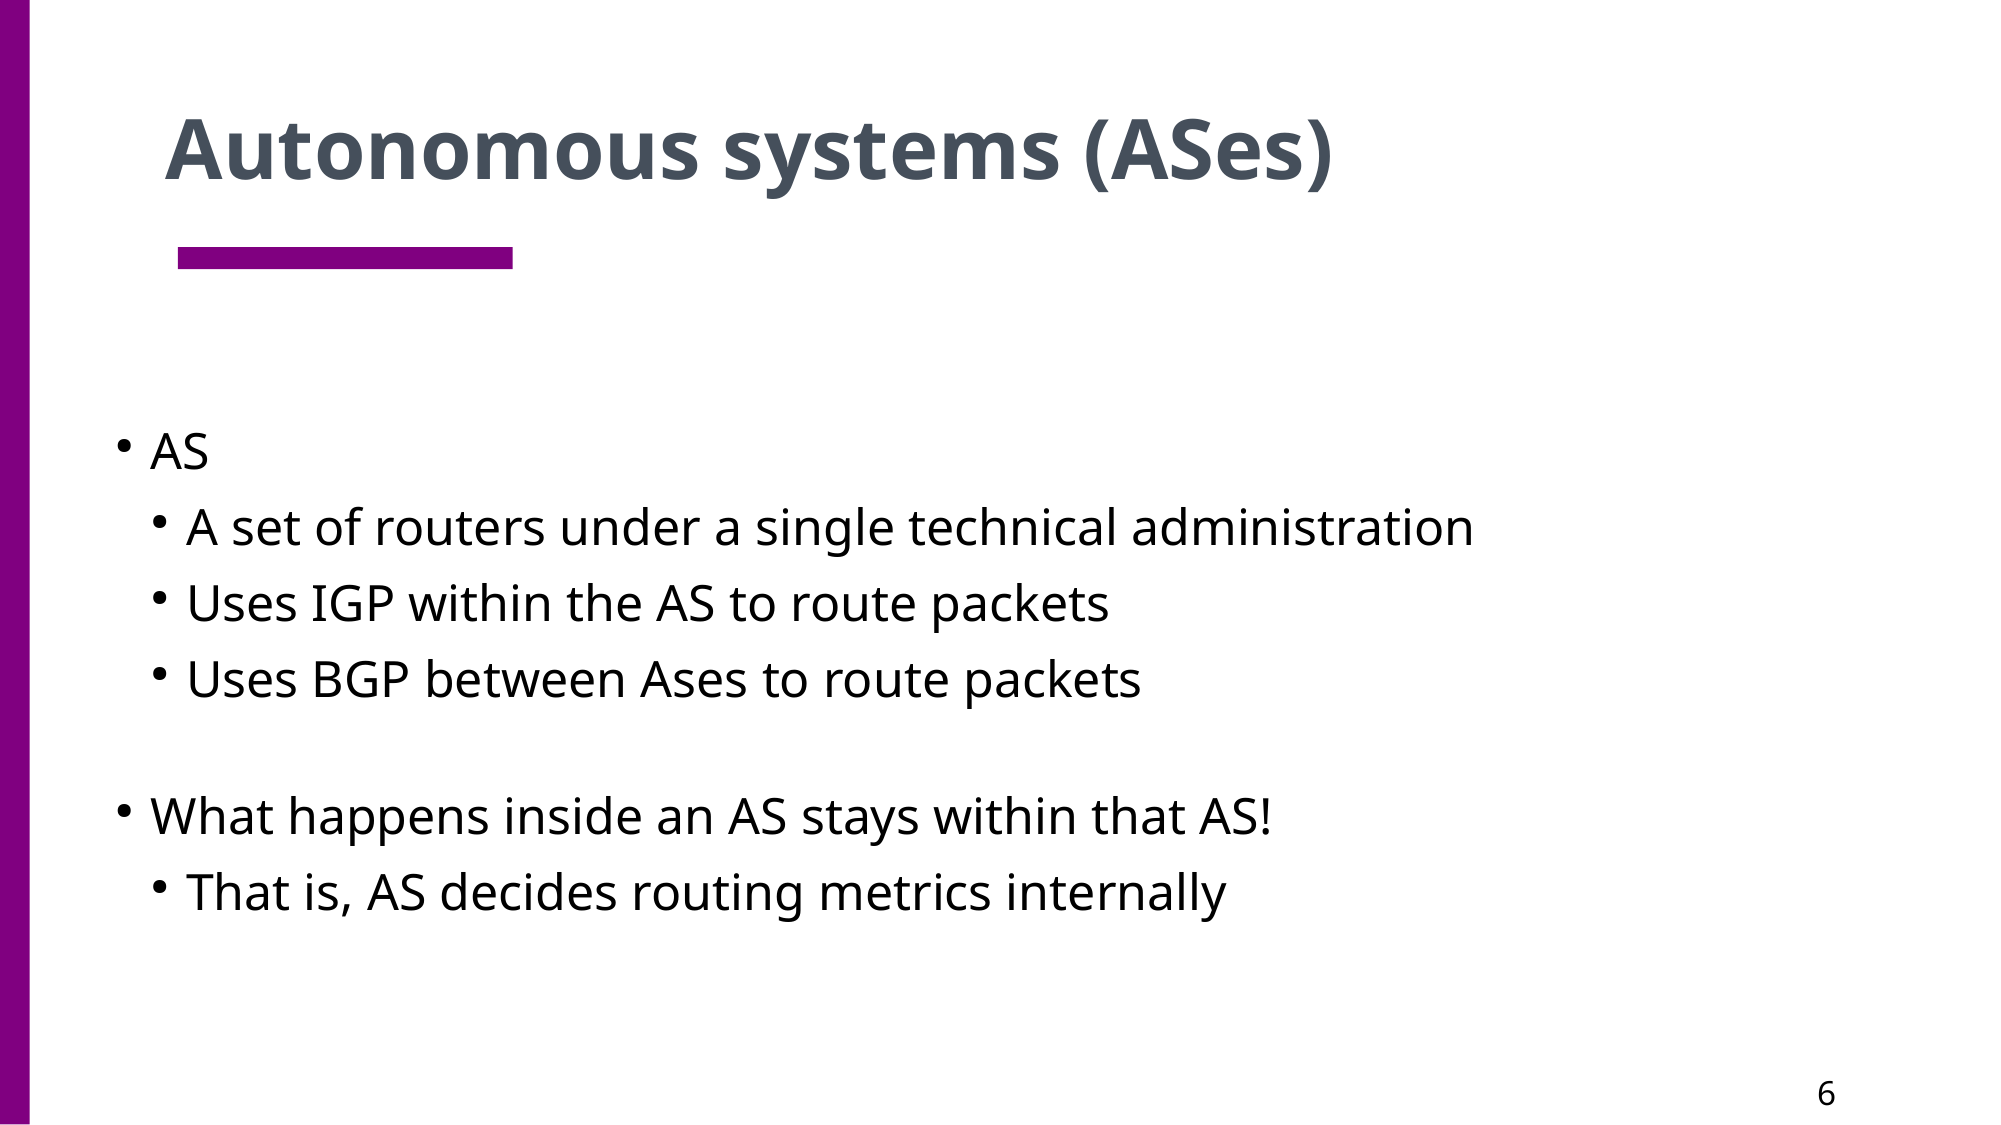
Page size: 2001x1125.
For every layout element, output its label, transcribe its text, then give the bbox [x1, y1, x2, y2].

text_box Autonomous systems (ASes) [151, 0, 1849, 212]
text_box AS A set of routers under a single technical administration Uses IGP within the AS to route packets Uses BGP between Ases to route packets What happens inside an AS stays within that AS! That is, AS decides routing metrics internally [100, 329, 2000, 1002]
